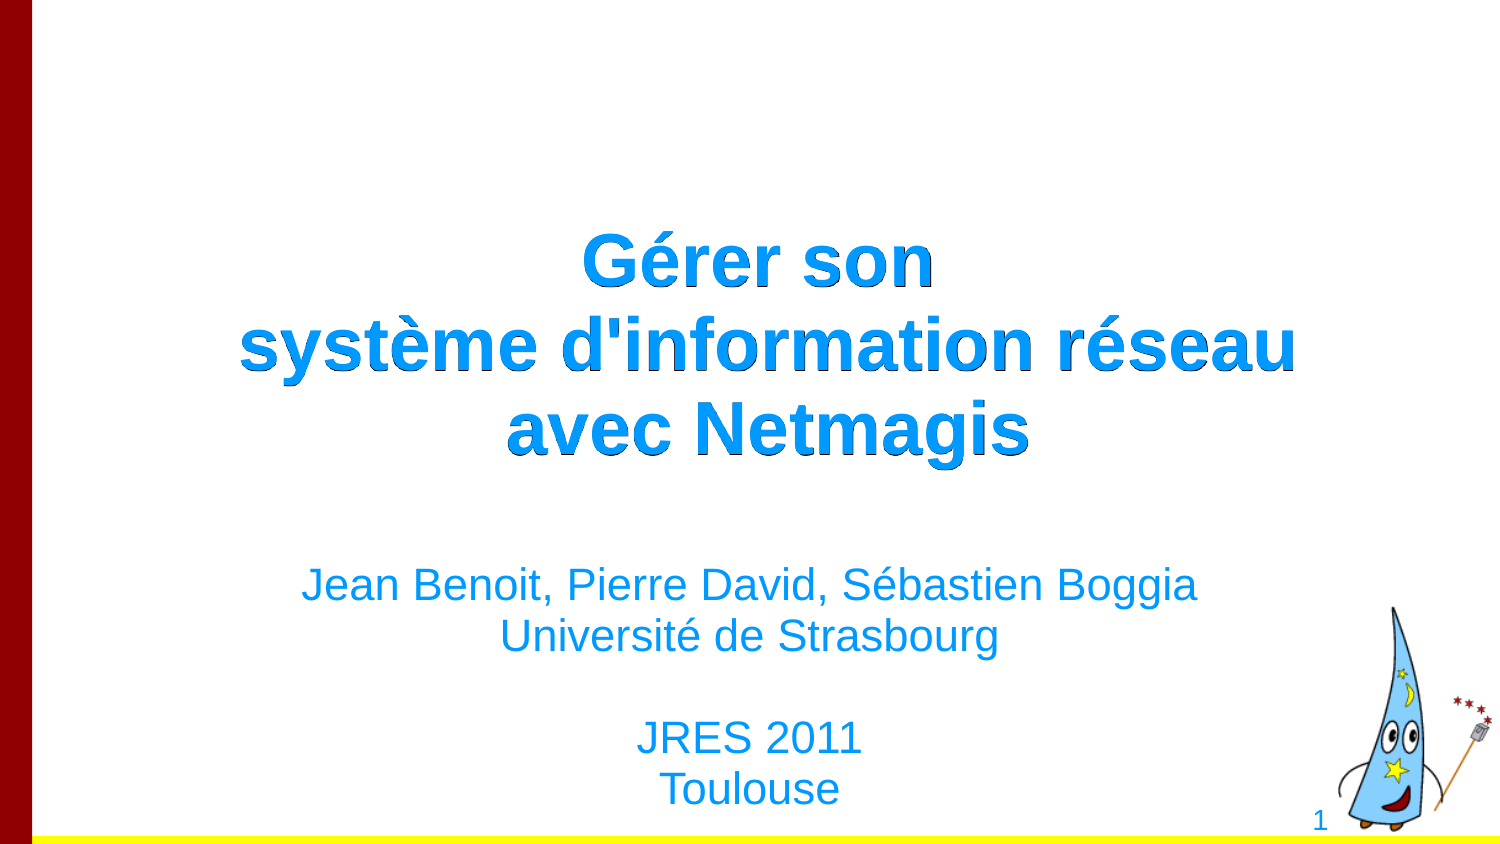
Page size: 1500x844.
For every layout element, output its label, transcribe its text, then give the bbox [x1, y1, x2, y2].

picture [1338, 606, 1492, 832]
title Gérer son système d'information réseau avec Netmagis [85, 218, 1452, 471]
subtitle Jean Benoit, Pierre David, Sébastien Boggia Université de Strasbourg JRES 2011 Toulouse [74, 508, 1425, 815]
